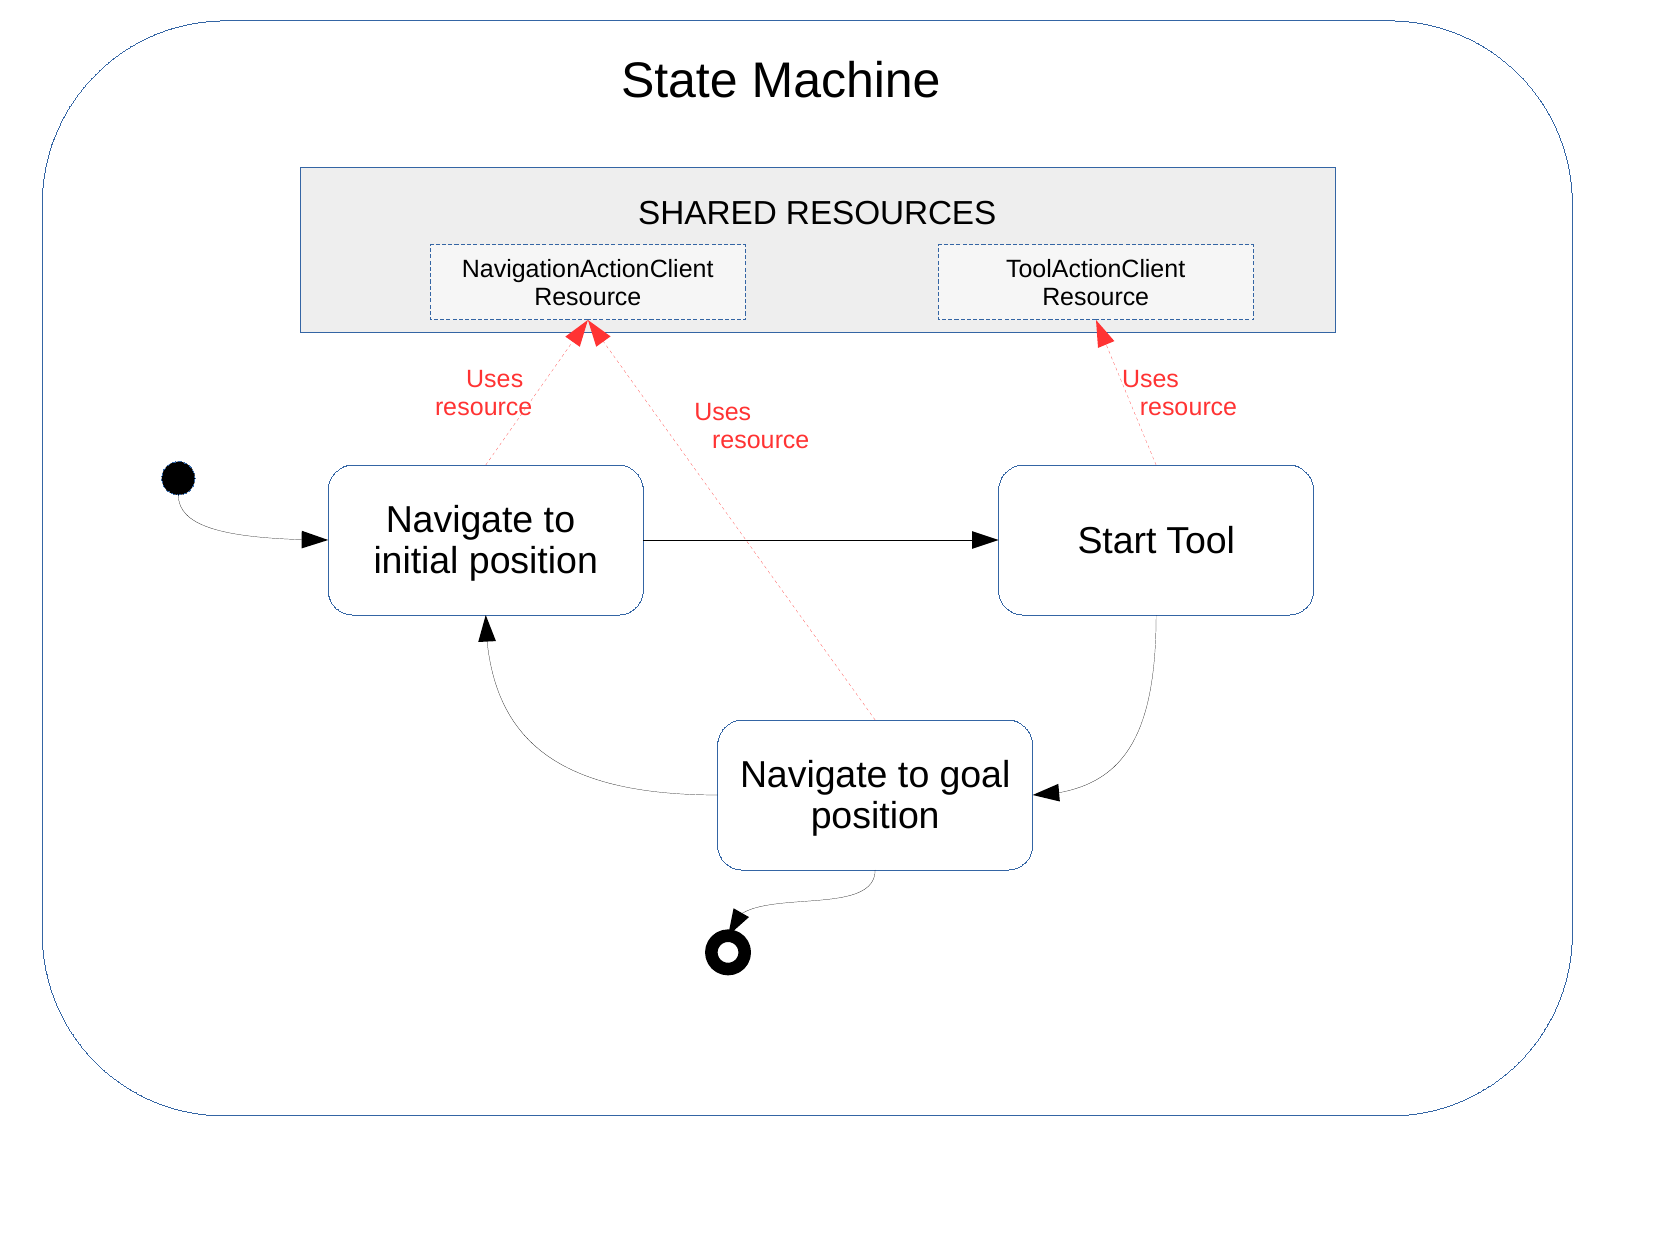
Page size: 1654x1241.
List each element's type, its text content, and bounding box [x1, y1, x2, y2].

text_box NavigationActionClient Resource [430, 244, 746, 320]
text_box State Machine [586, 45, 976, 190]
text_box Start Tool [998, 465, 1314, 616]
text_box Navigate to goal position [717, 720, 1033, 871]
text_box Uses resource [571, 390, 826, 461]
text_box [42, 20, 1573, 1116]
text_box SHARED RESOURCES [300, 167, 1336, 333]
text_box ToolActionClient Resource [938, 244, 1254, 320]
text_box Navigate to initial position [328, 465, 644, 616]
